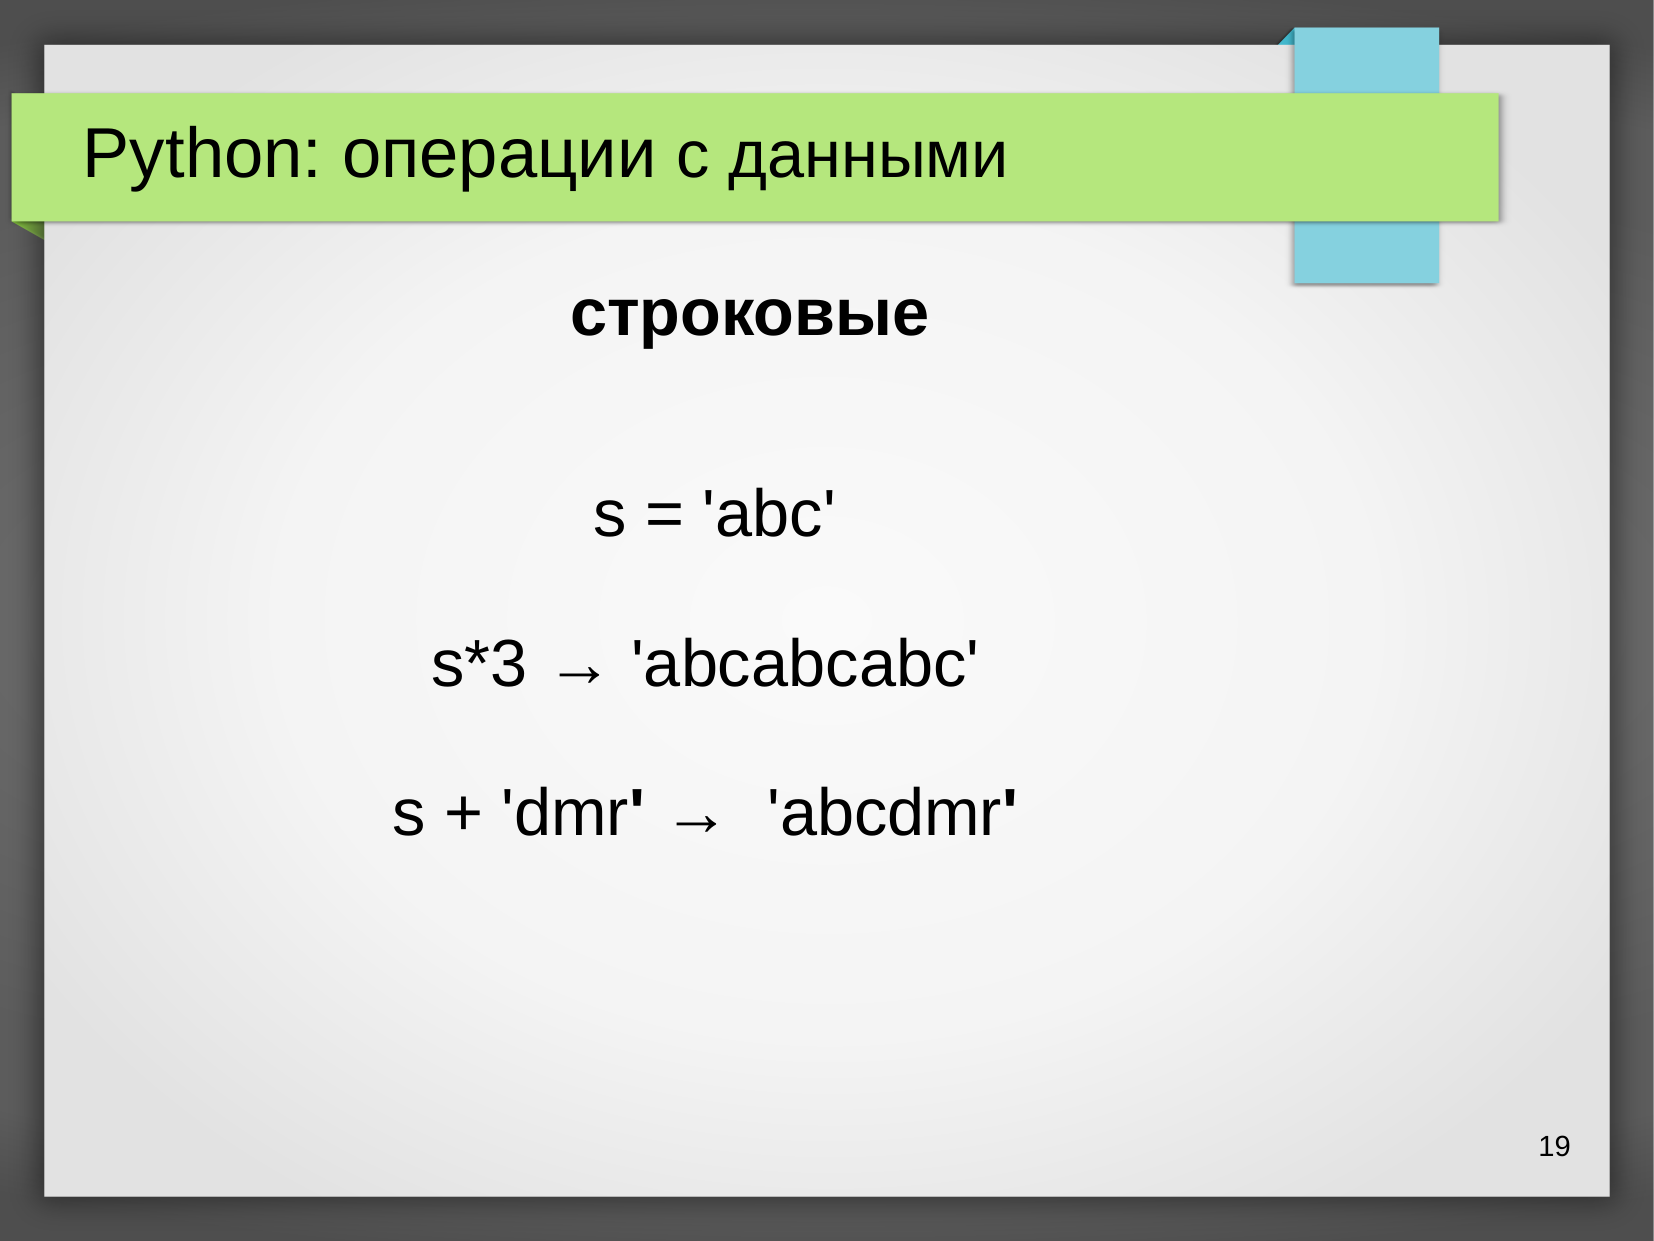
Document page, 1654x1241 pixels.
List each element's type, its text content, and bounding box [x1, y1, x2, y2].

text_box строковые [448, 257, 1052, 367]
picture [0, 0, 1654, 1241]
text_box s = 'abc' s*3 → 'abcabcabc' s + 'dmr' → 'abcdmr' [236, 476, 1193, 851]
title Python: операции с данными [82, 49, 1571, 257]
